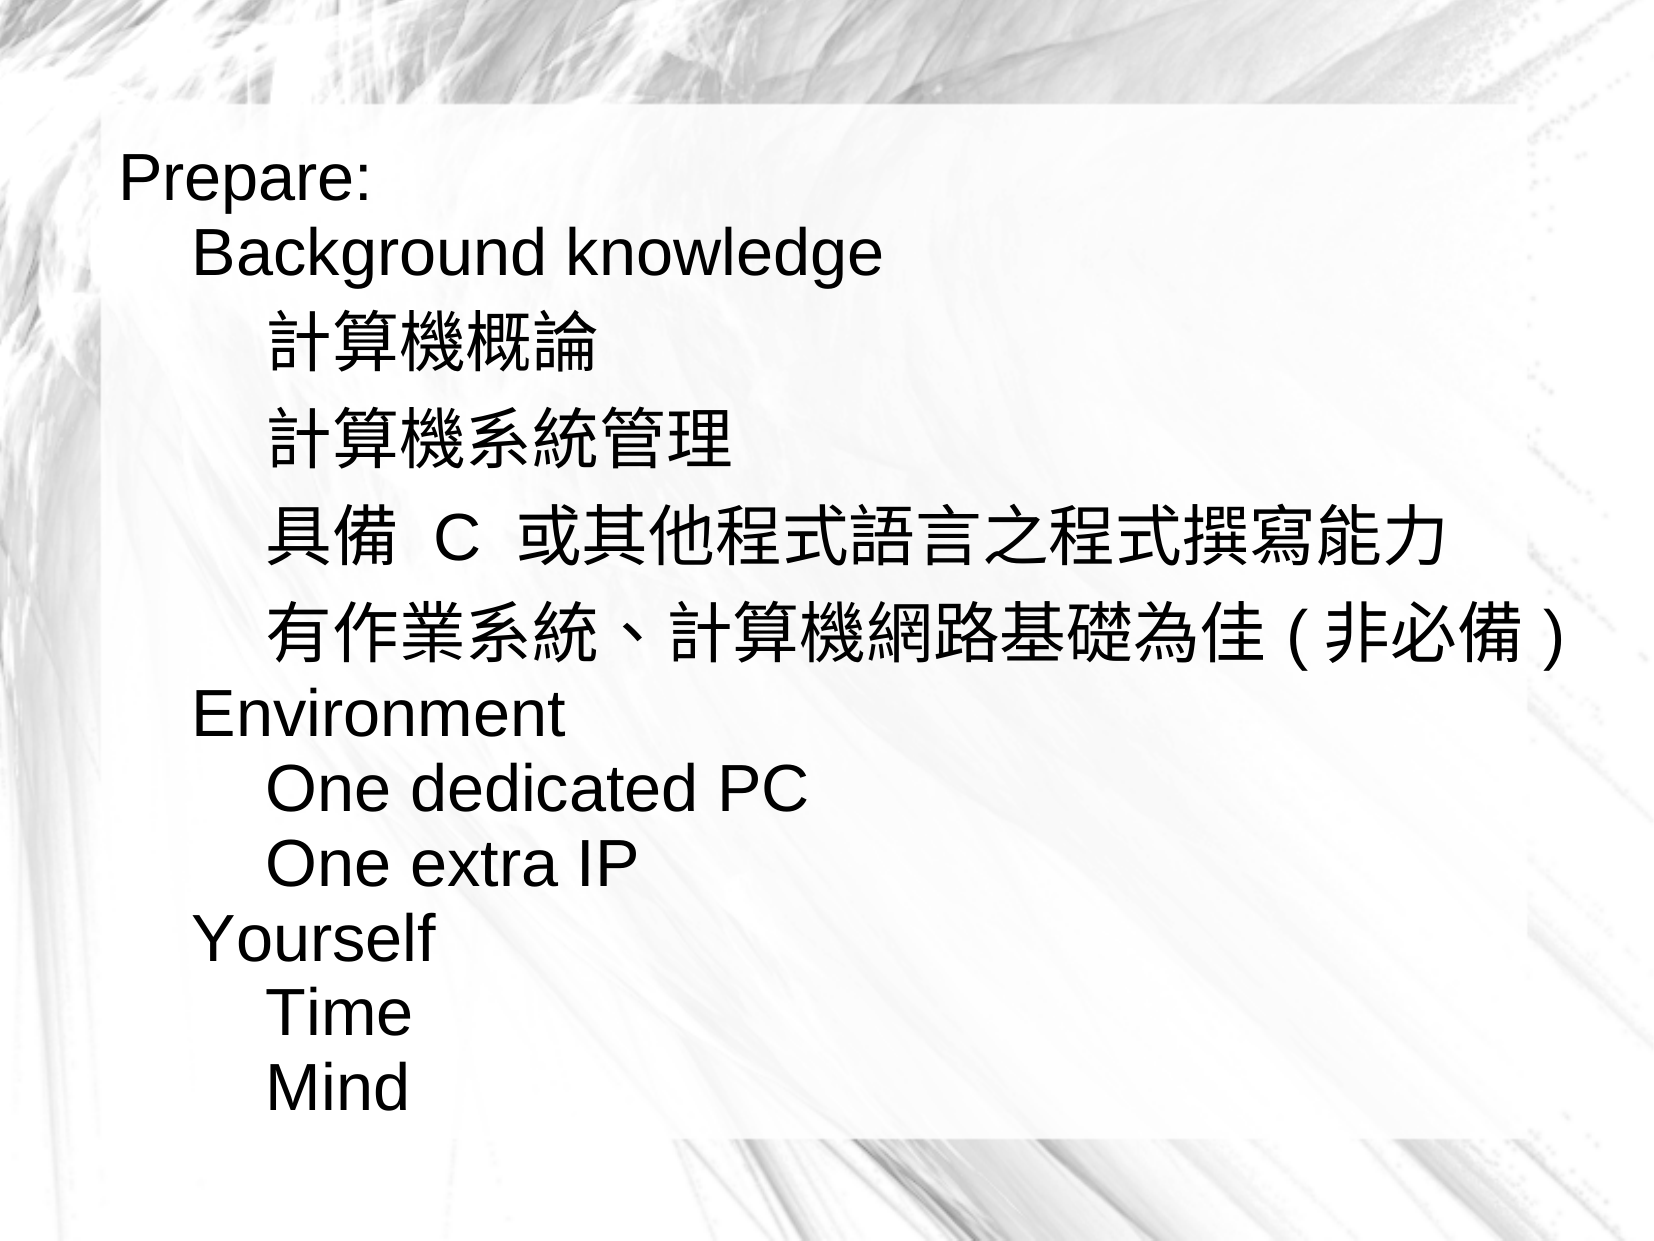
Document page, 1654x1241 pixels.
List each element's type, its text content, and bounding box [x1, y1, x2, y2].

picture [0, 0, 1654, 1241]
subtitle Prepare: Background knowledge 計算機概論 計算機系統管理 具備 C 或其他程式語言之程式撰寫能力 有作業系統、計算機網路基礎為佳(非必備) Environment One dedicated PC One extra IP Yourself Time Mind [118, 154, 1571, 1111]
